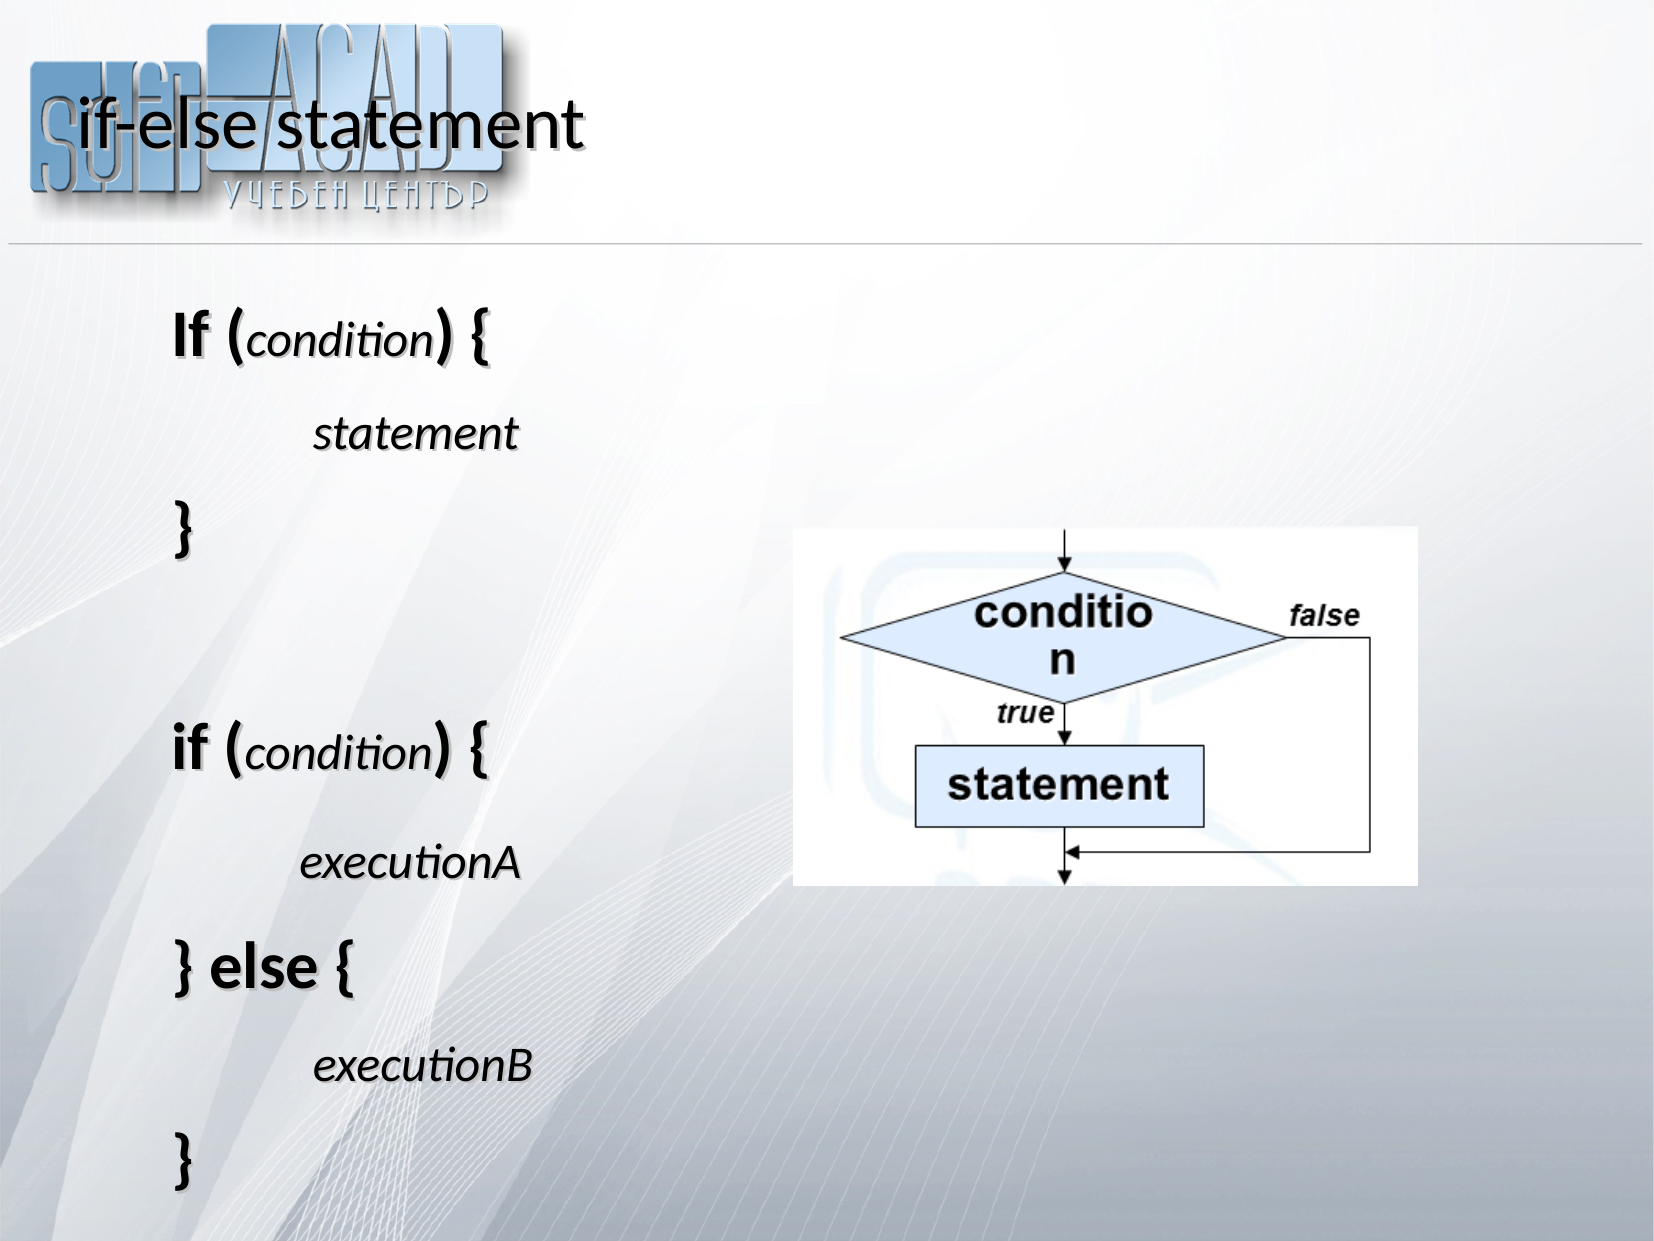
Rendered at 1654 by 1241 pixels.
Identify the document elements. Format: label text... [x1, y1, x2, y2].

list If (condition) { statement } if (condition) { executionA } else { executionB } [82, 290, 1571, 1207]
title if-else statement [76, 0, 1565, 237]
picture [793, 526, 1418, 886]
